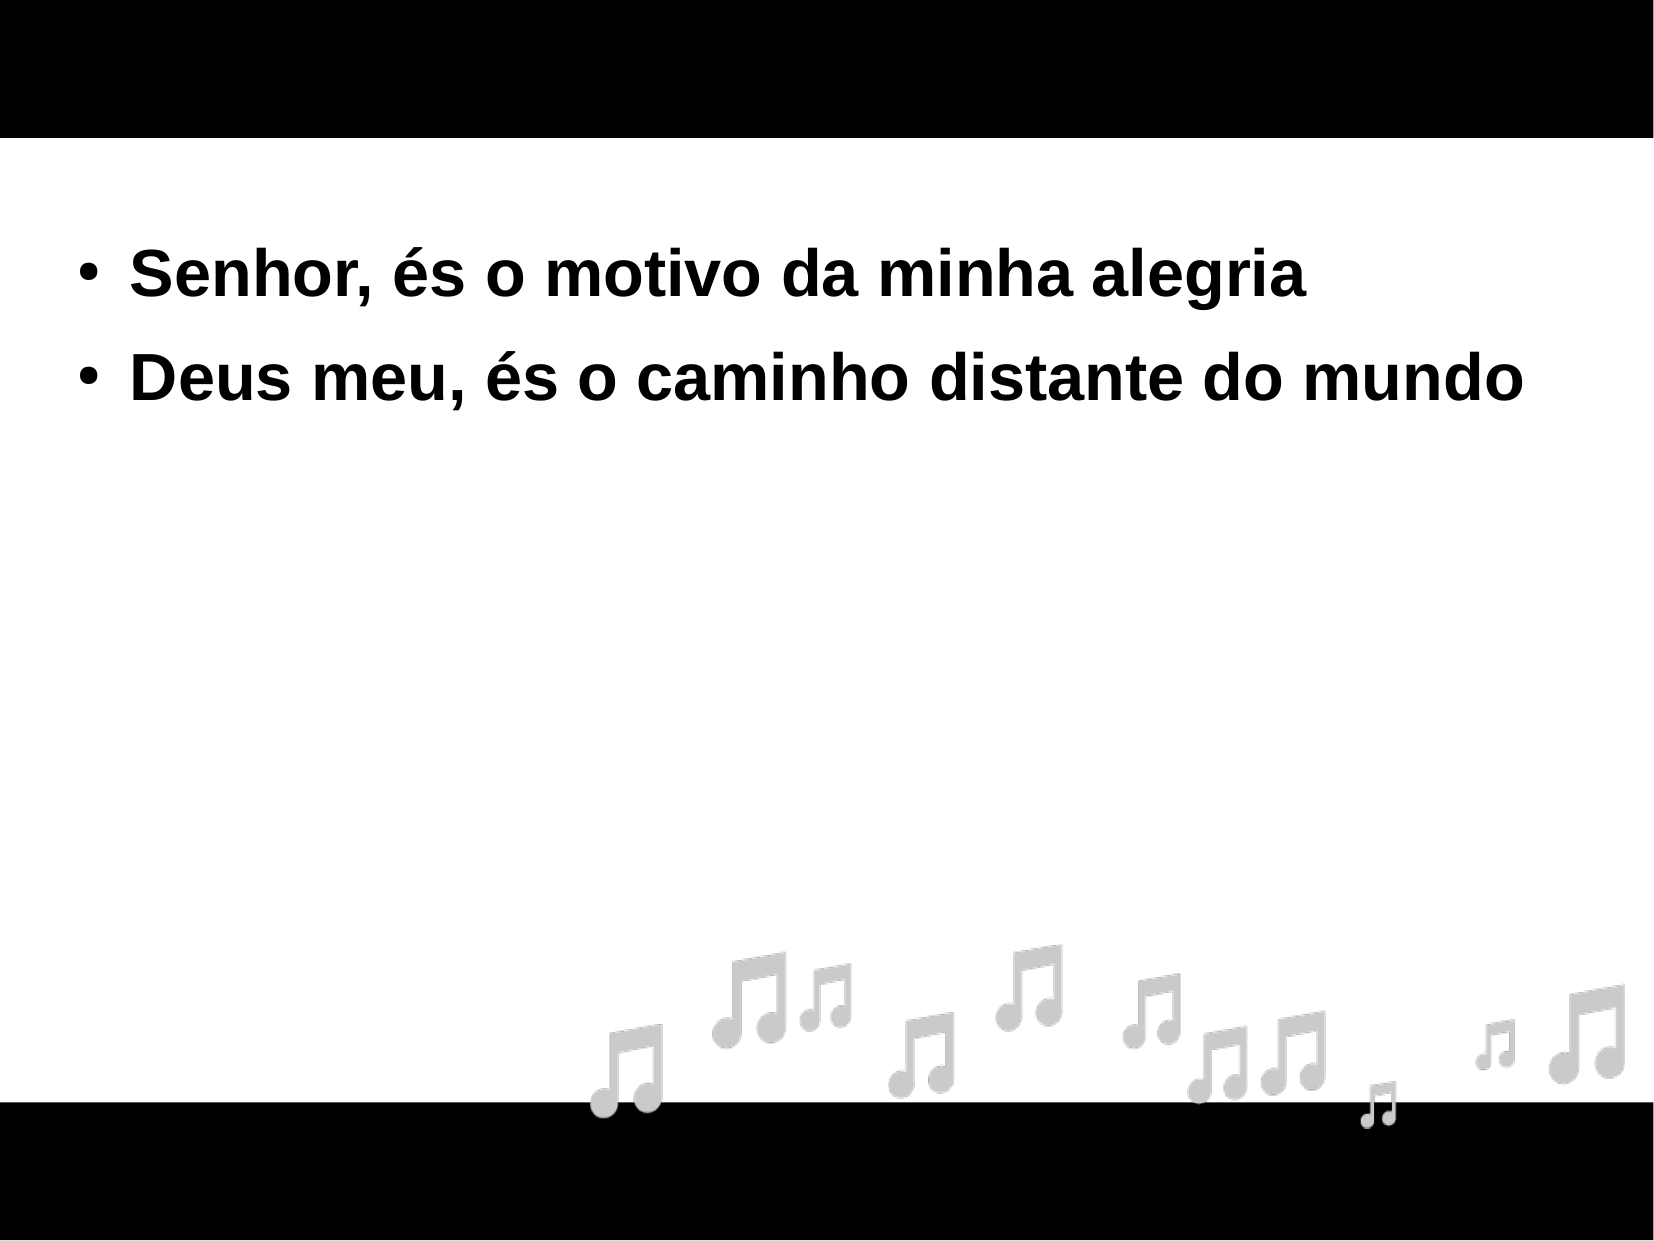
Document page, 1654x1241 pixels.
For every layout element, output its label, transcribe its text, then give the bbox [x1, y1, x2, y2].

list Senhor, és o motivo da minha alegria Deus meu, és o caminho distante do mundo [59, 236, 1595, 1024]
